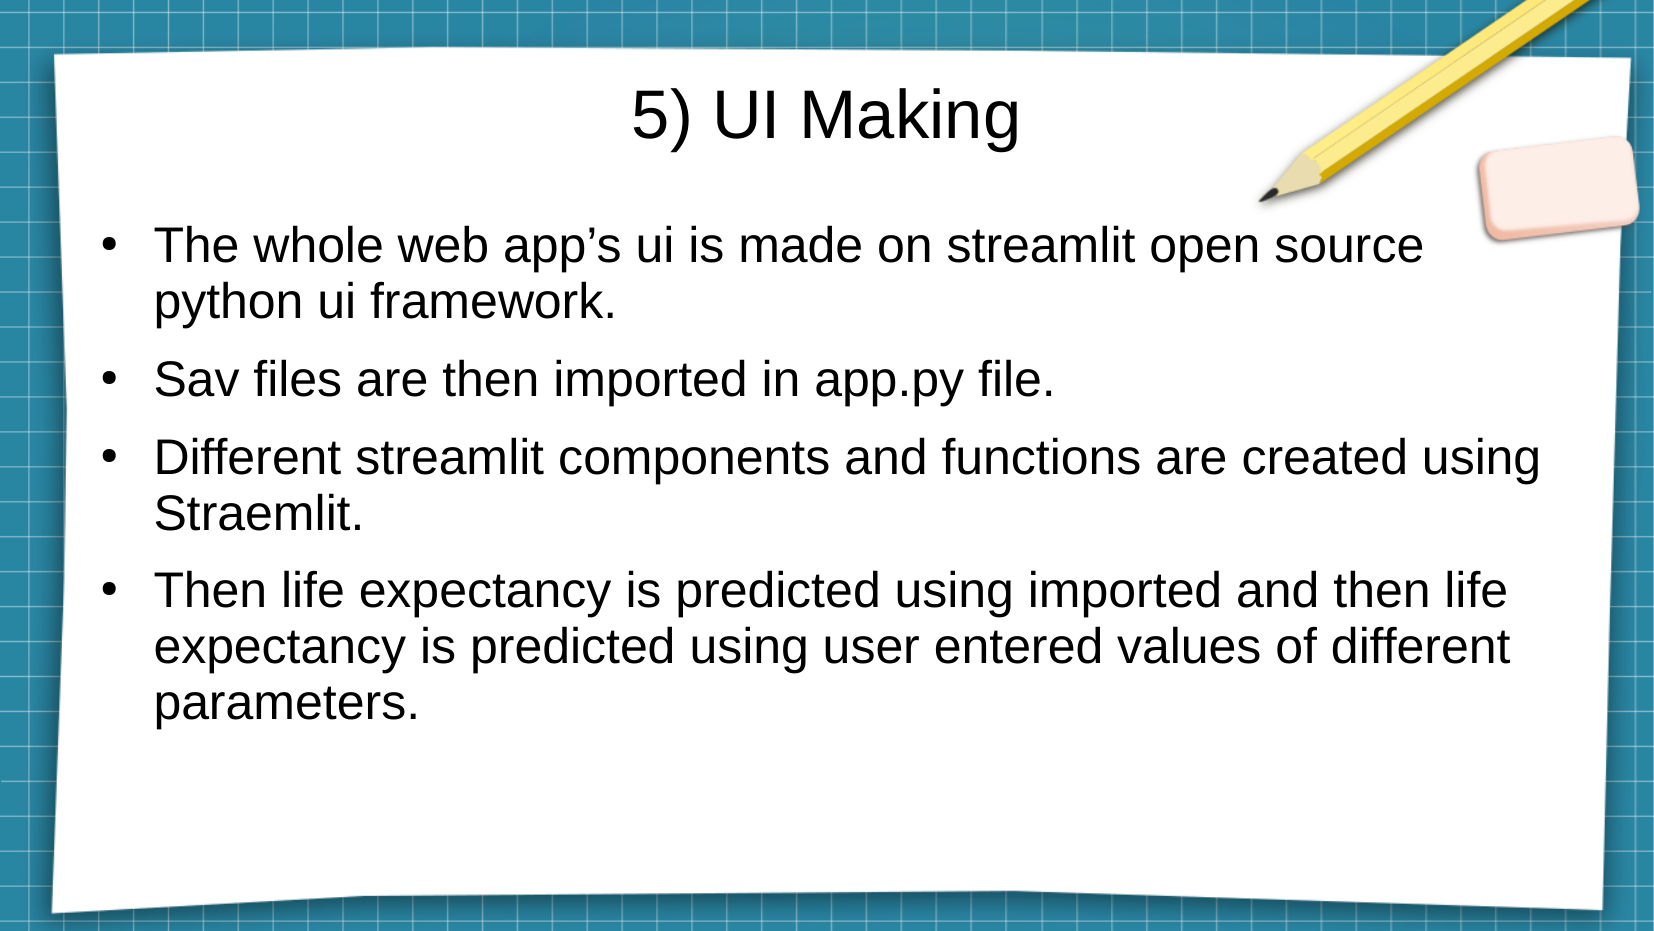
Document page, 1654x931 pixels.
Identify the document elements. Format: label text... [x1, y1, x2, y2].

list The whole web app’s ui is made on streamlit open source python ui framework. Sav files are then imported in app.py file. Different streamlit components and functions are created using Straemlit. Then life expectancy is predicted using imported and then life expectancy is predicted using user entered values of different parameters. [82, 217, 1571, 758]
picture [0, 0, 1654, 931]
title 5) UI Making [82, 37, 1571, 193]
